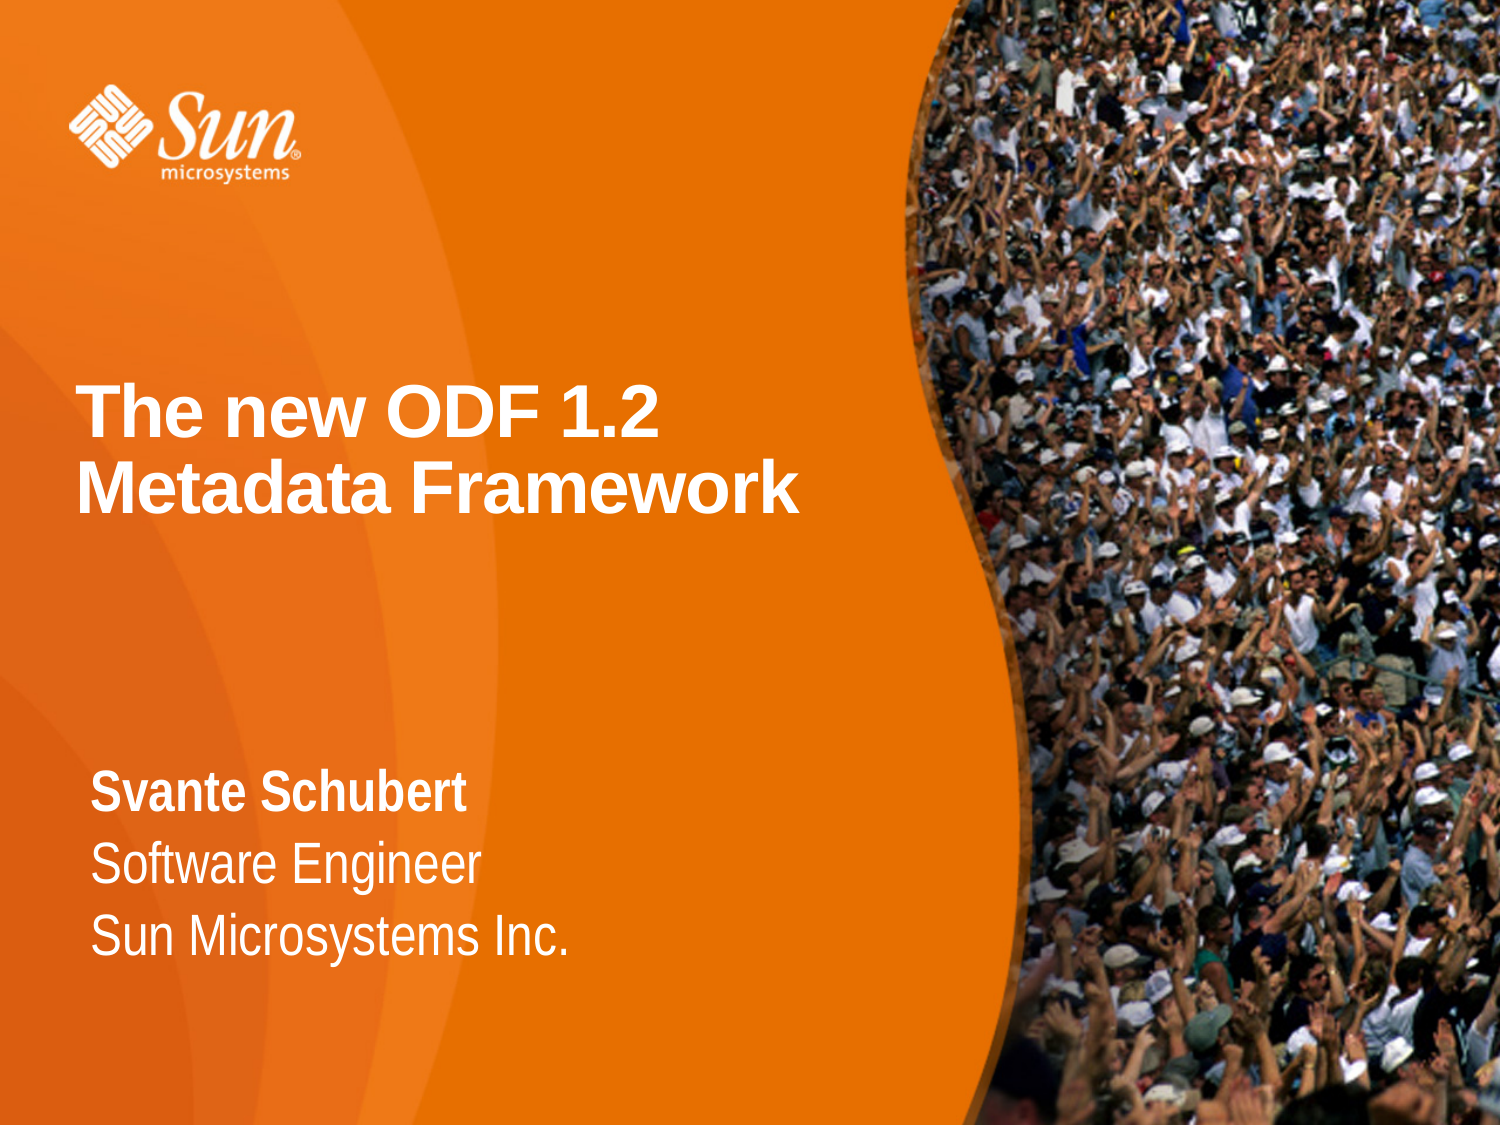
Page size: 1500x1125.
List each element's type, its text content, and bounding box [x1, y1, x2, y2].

list Svante Schubert Software Engineer Sun Microsystems Inc. [90, 766, 1080, 978]
title The new ODF 1.2 Metadata Framework [75, 337, 894, 529]
picture [0, 0, 1500, 1125]
